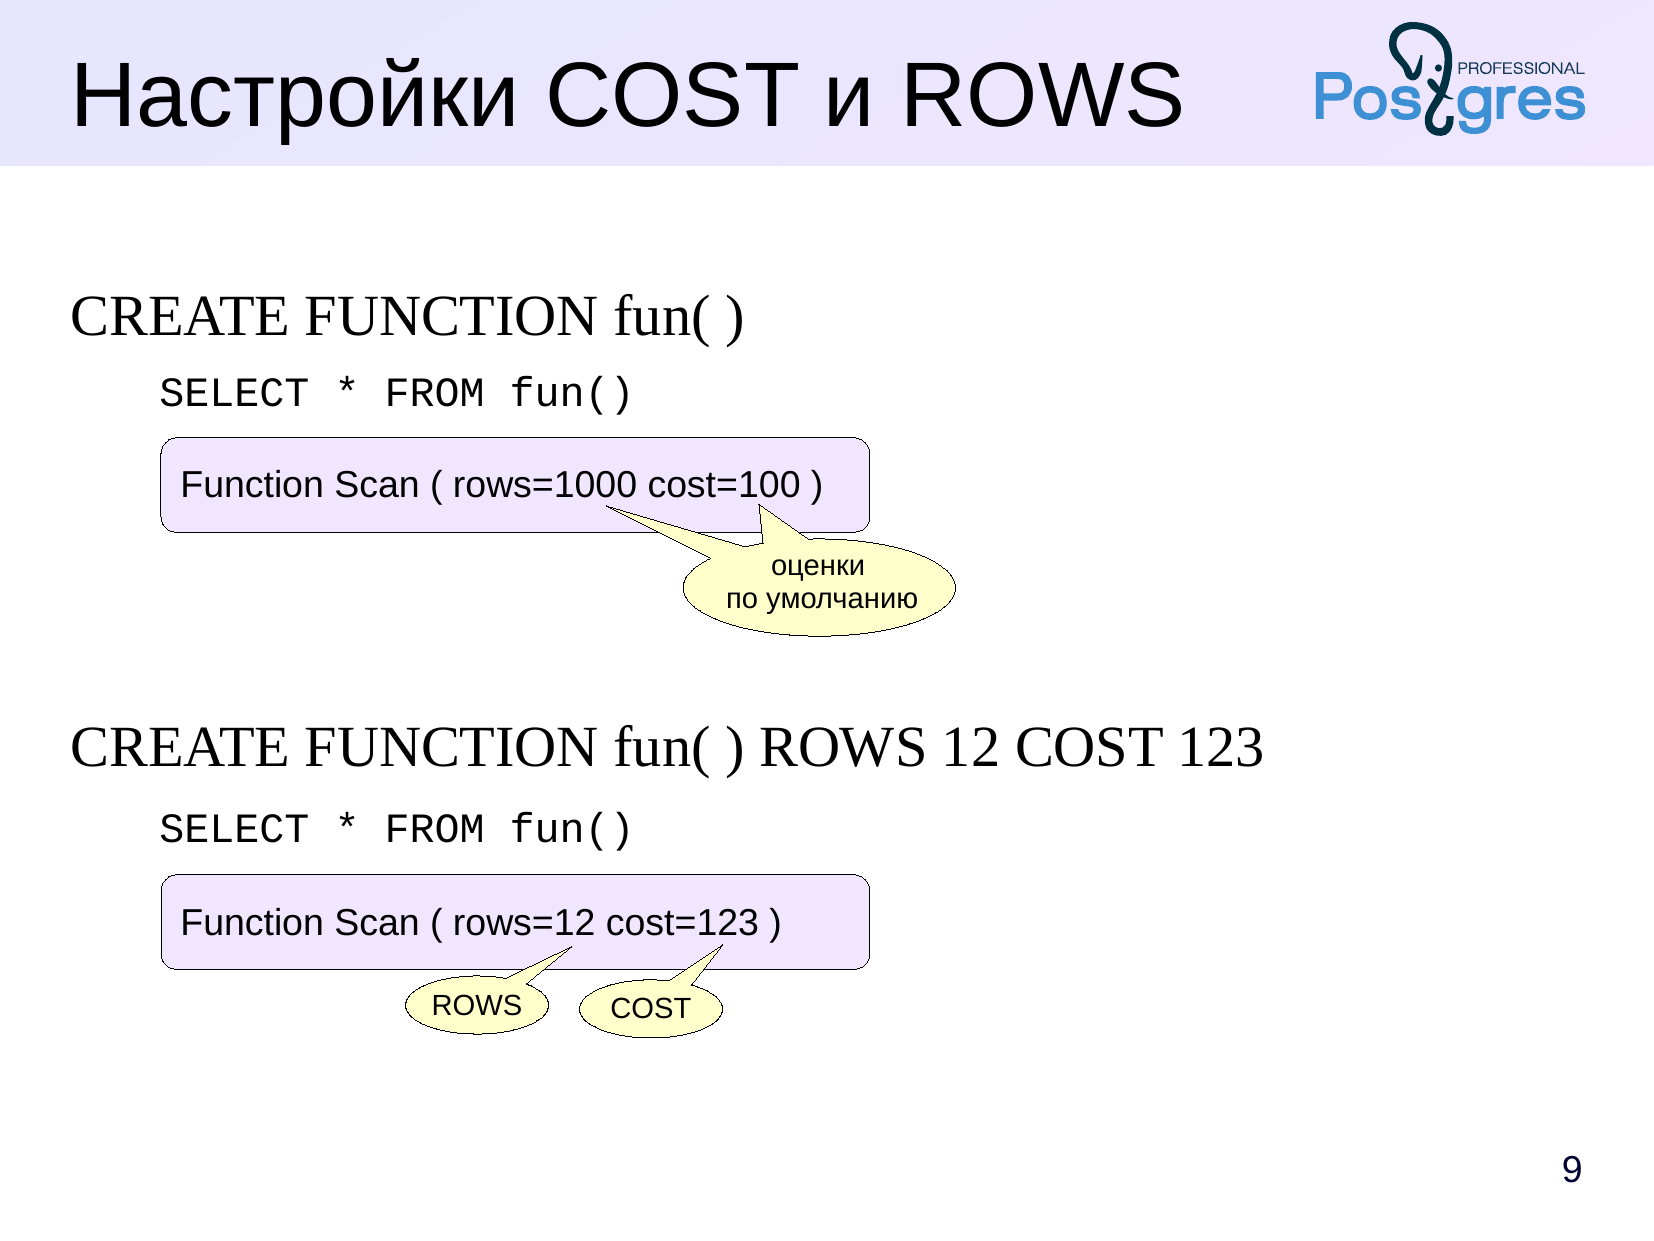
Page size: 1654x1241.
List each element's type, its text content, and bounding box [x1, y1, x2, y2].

list CREATE FUNCTION fun( ) SELECT * FROM fun() CREATE FUNCTION fun( ) ROWS 12 COST 123 SELECT * FROM fun() [70, 283, 1583, 1141]
text_box Function Scan ( rows=1000 cost=100 ) [160, 437, 870, 533]
text_box COST [579, 944, 723, 1038]
text_box ROWS [405, 946, 572, 1035]
text_box оценки по умолчанию [606, 504, 956, 637]
title Настройки COST и ROWS [70, 43, 1241, 147]
text_box Function Scan ( rows=12 cost=123 ) [161, 874, 870, 970]
